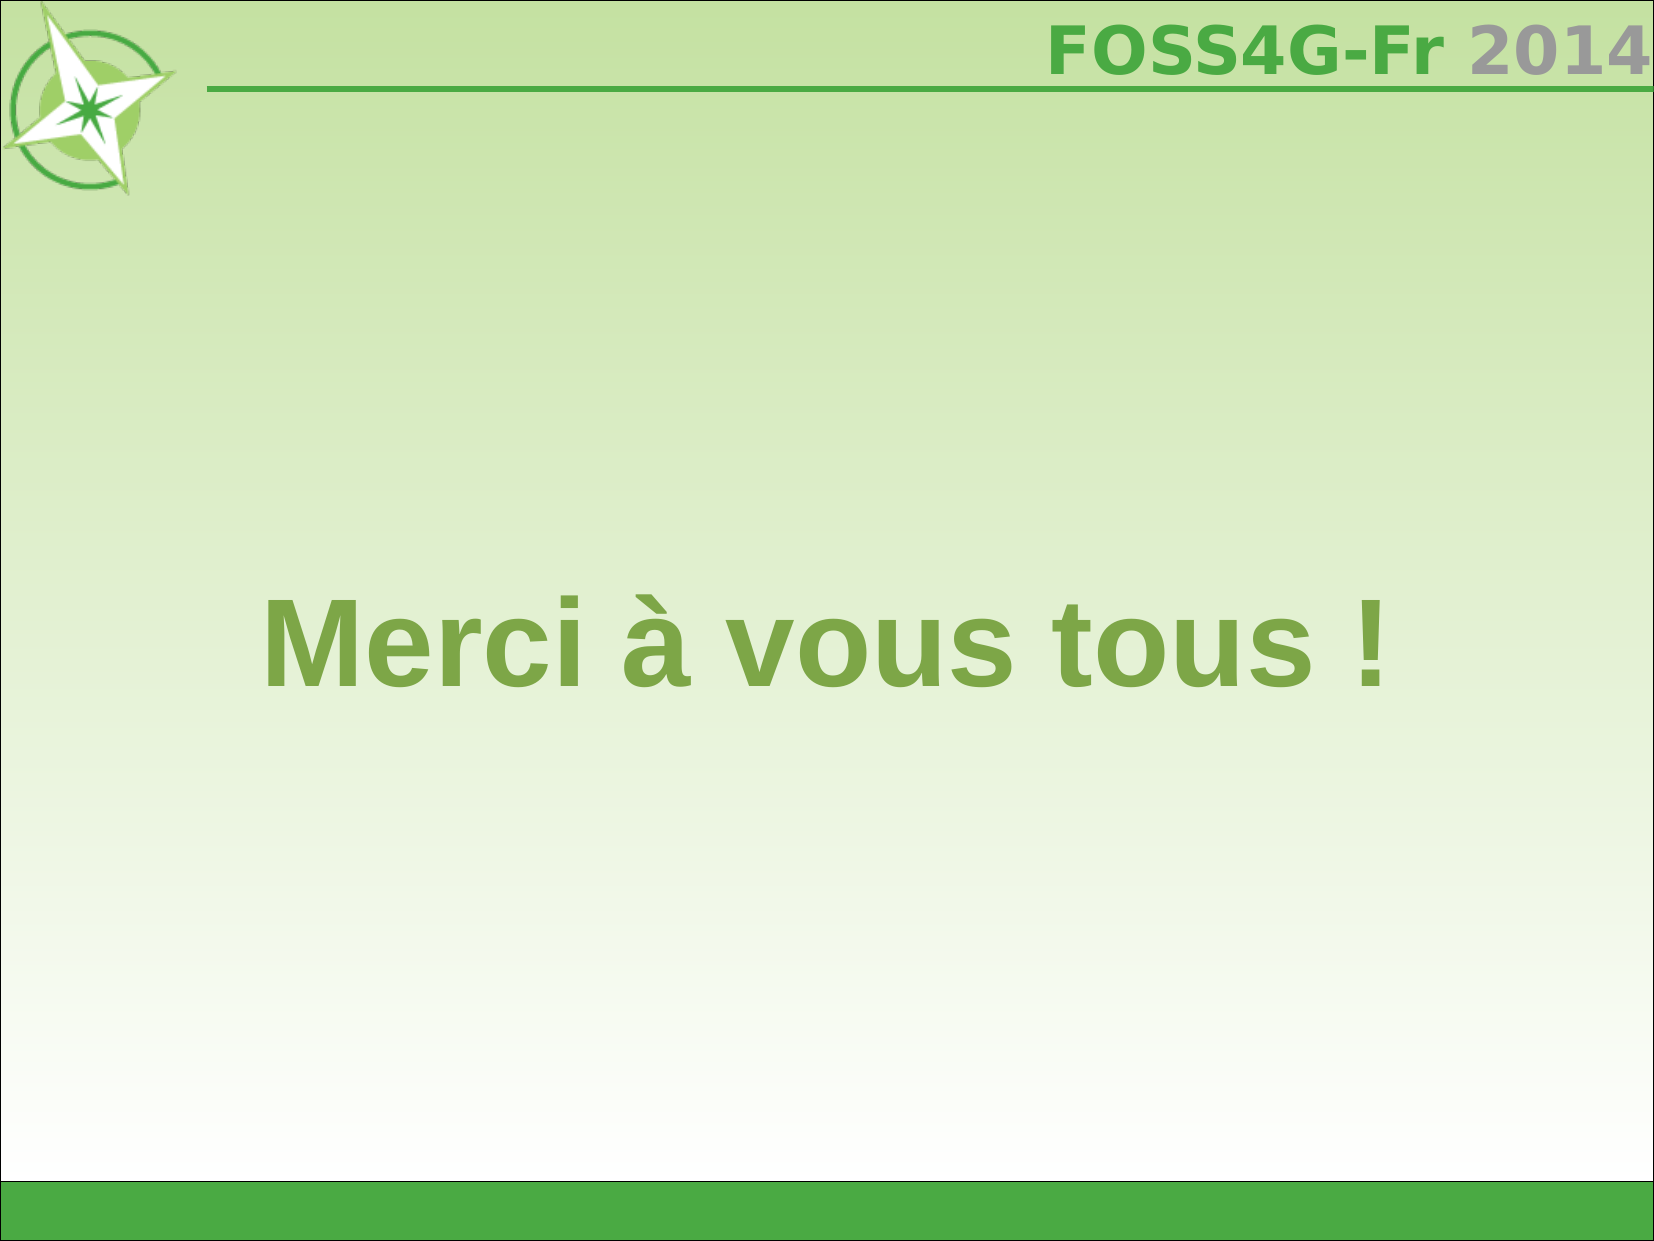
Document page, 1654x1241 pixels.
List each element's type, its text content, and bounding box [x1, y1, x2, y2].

subtitle Merci à vous tous ! [82, 177, 1571, 1109]
picture [2, 0, 178, 197]
title FOSS4G-Fr 2014 [165, 2, 1654, 101]
